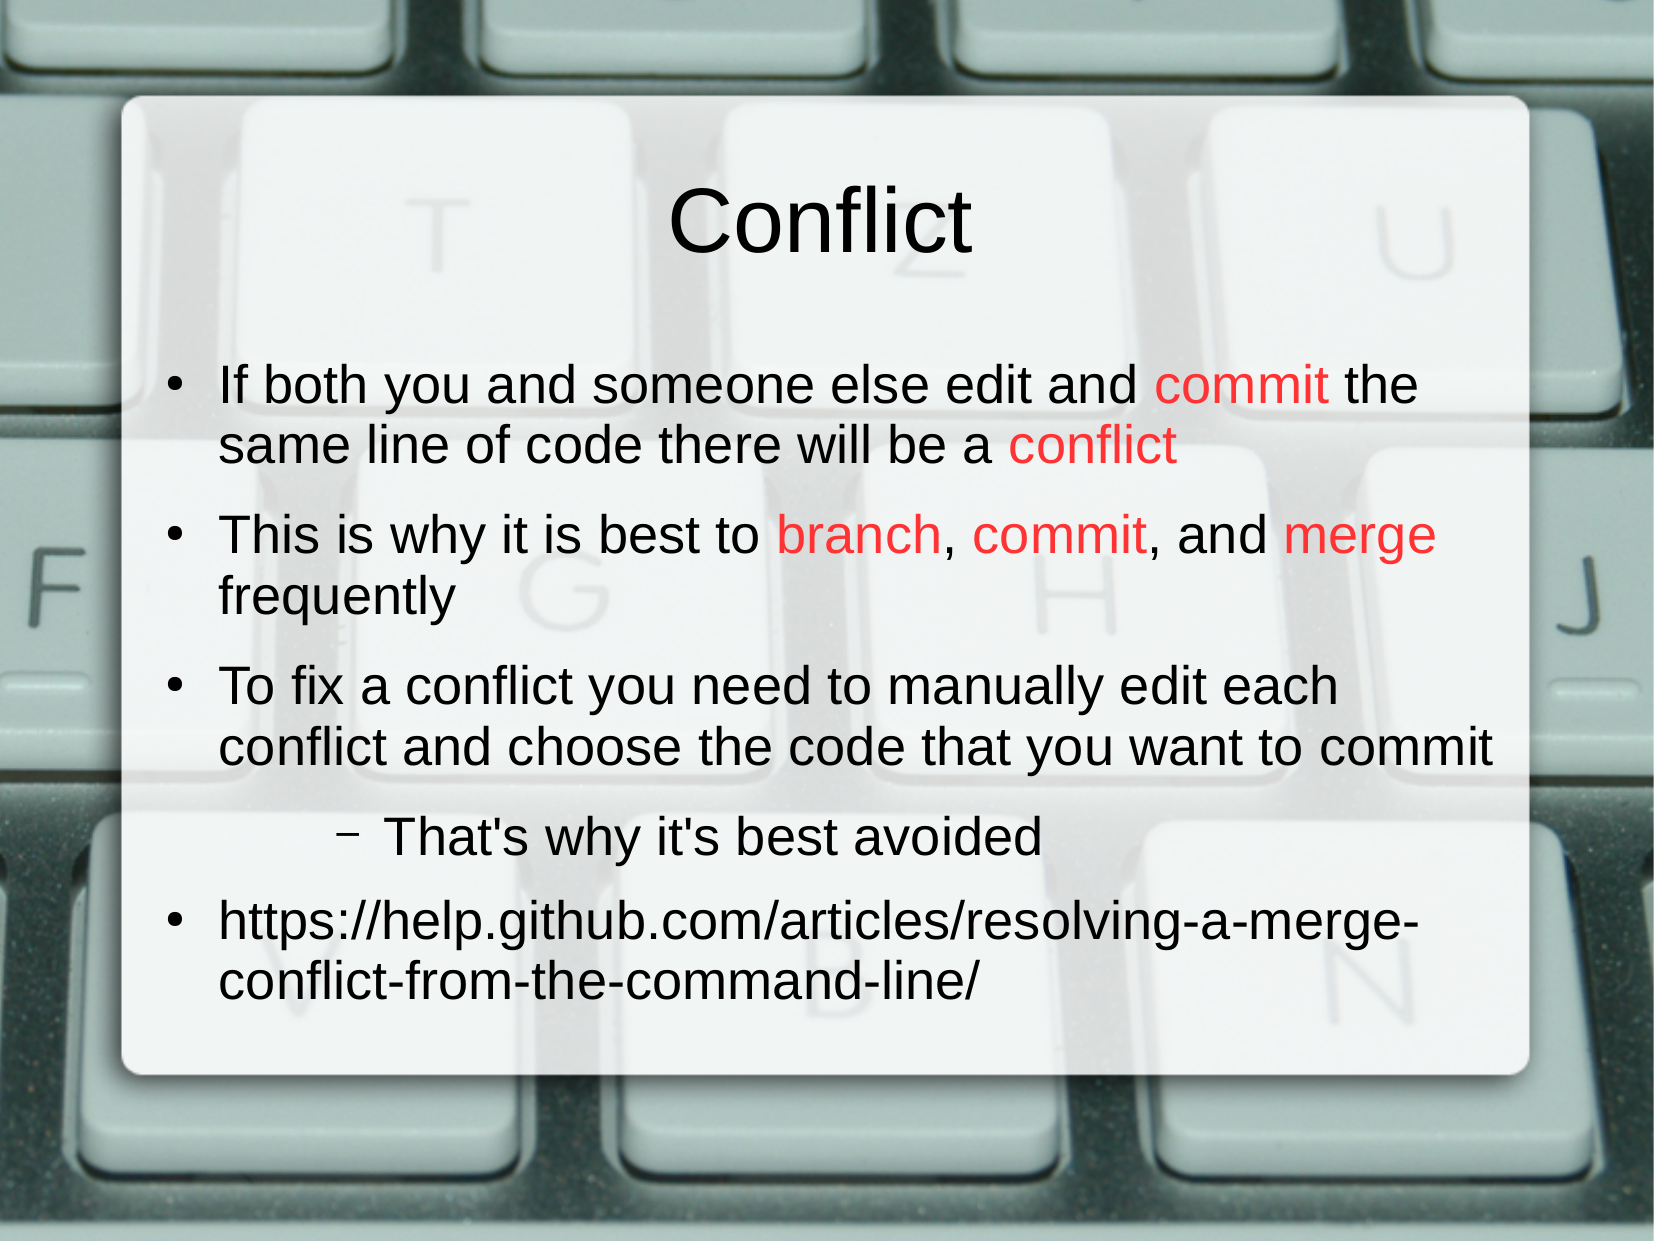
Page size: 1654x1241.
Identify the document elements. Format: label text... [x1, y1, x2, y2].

list If both you and someone else edit and commit the same line of code there will be a conflict This is why it is best to branch, commit, and merge frequently To fix a conflict you need to manually edit each conflict and choose the code that you want to commit That's why it's best avoided https://help.github.com/articles/resolving-a-merge-conflict-from-the-command-line/ [147, 354, 1506, 1102]
picture [0, 0, 1654, 1241]
title Conflict [135, 117, 1506, 325]
